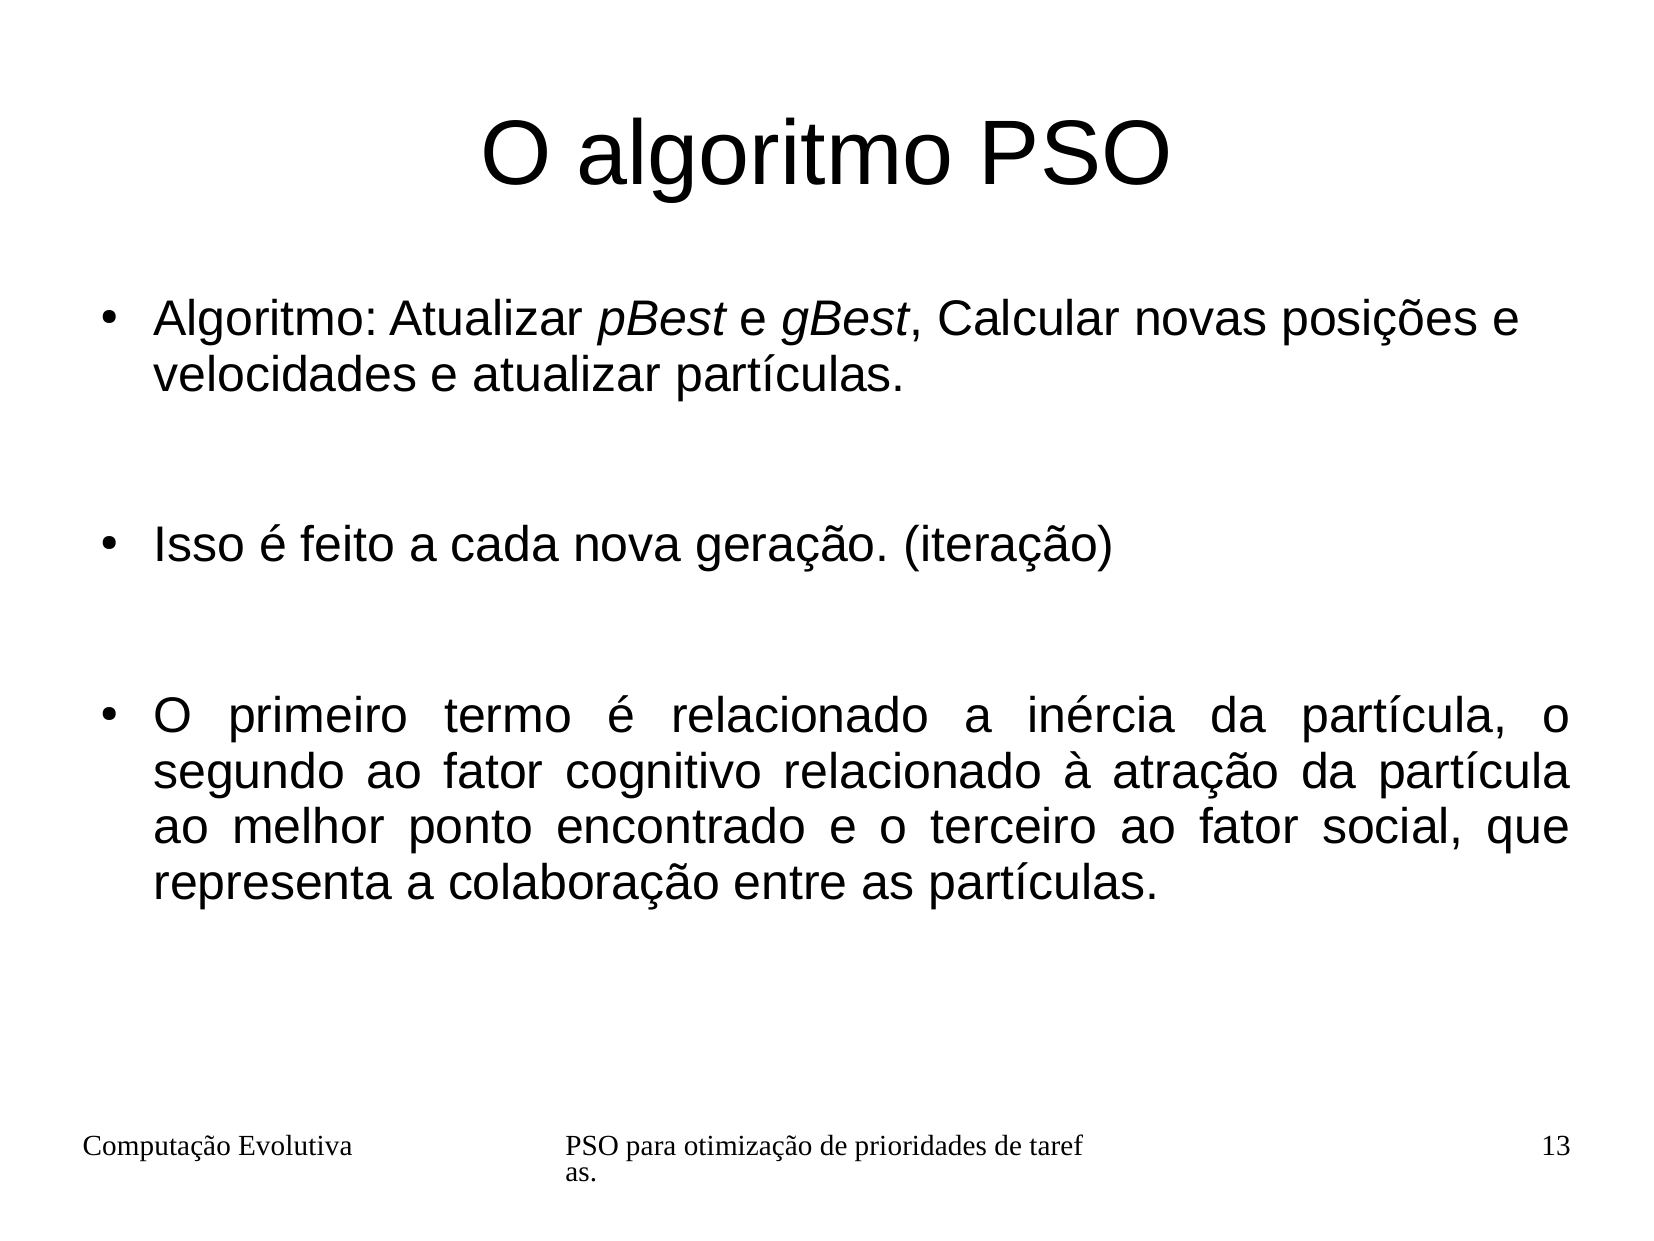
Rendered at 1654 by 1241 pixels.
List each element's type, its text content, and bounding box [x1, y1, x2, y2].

title O algoritmo PSO [82, 56, 1571, 250]
list Algoritmo: Atualizar pBest e gBest, Calcular novas posições e velocidades e atualizar partículas. Isso é feito a cada nova geração. (iteração) O primeiro termo é relacionado a inércia da partícula, o segundo ao fator cognitivo relacionado à atração da partícula ao melhor ponto encontrado e o terceiro ao fator social, que representa a colaboração entre as partículas. [82, 290, 1571, 1094]
